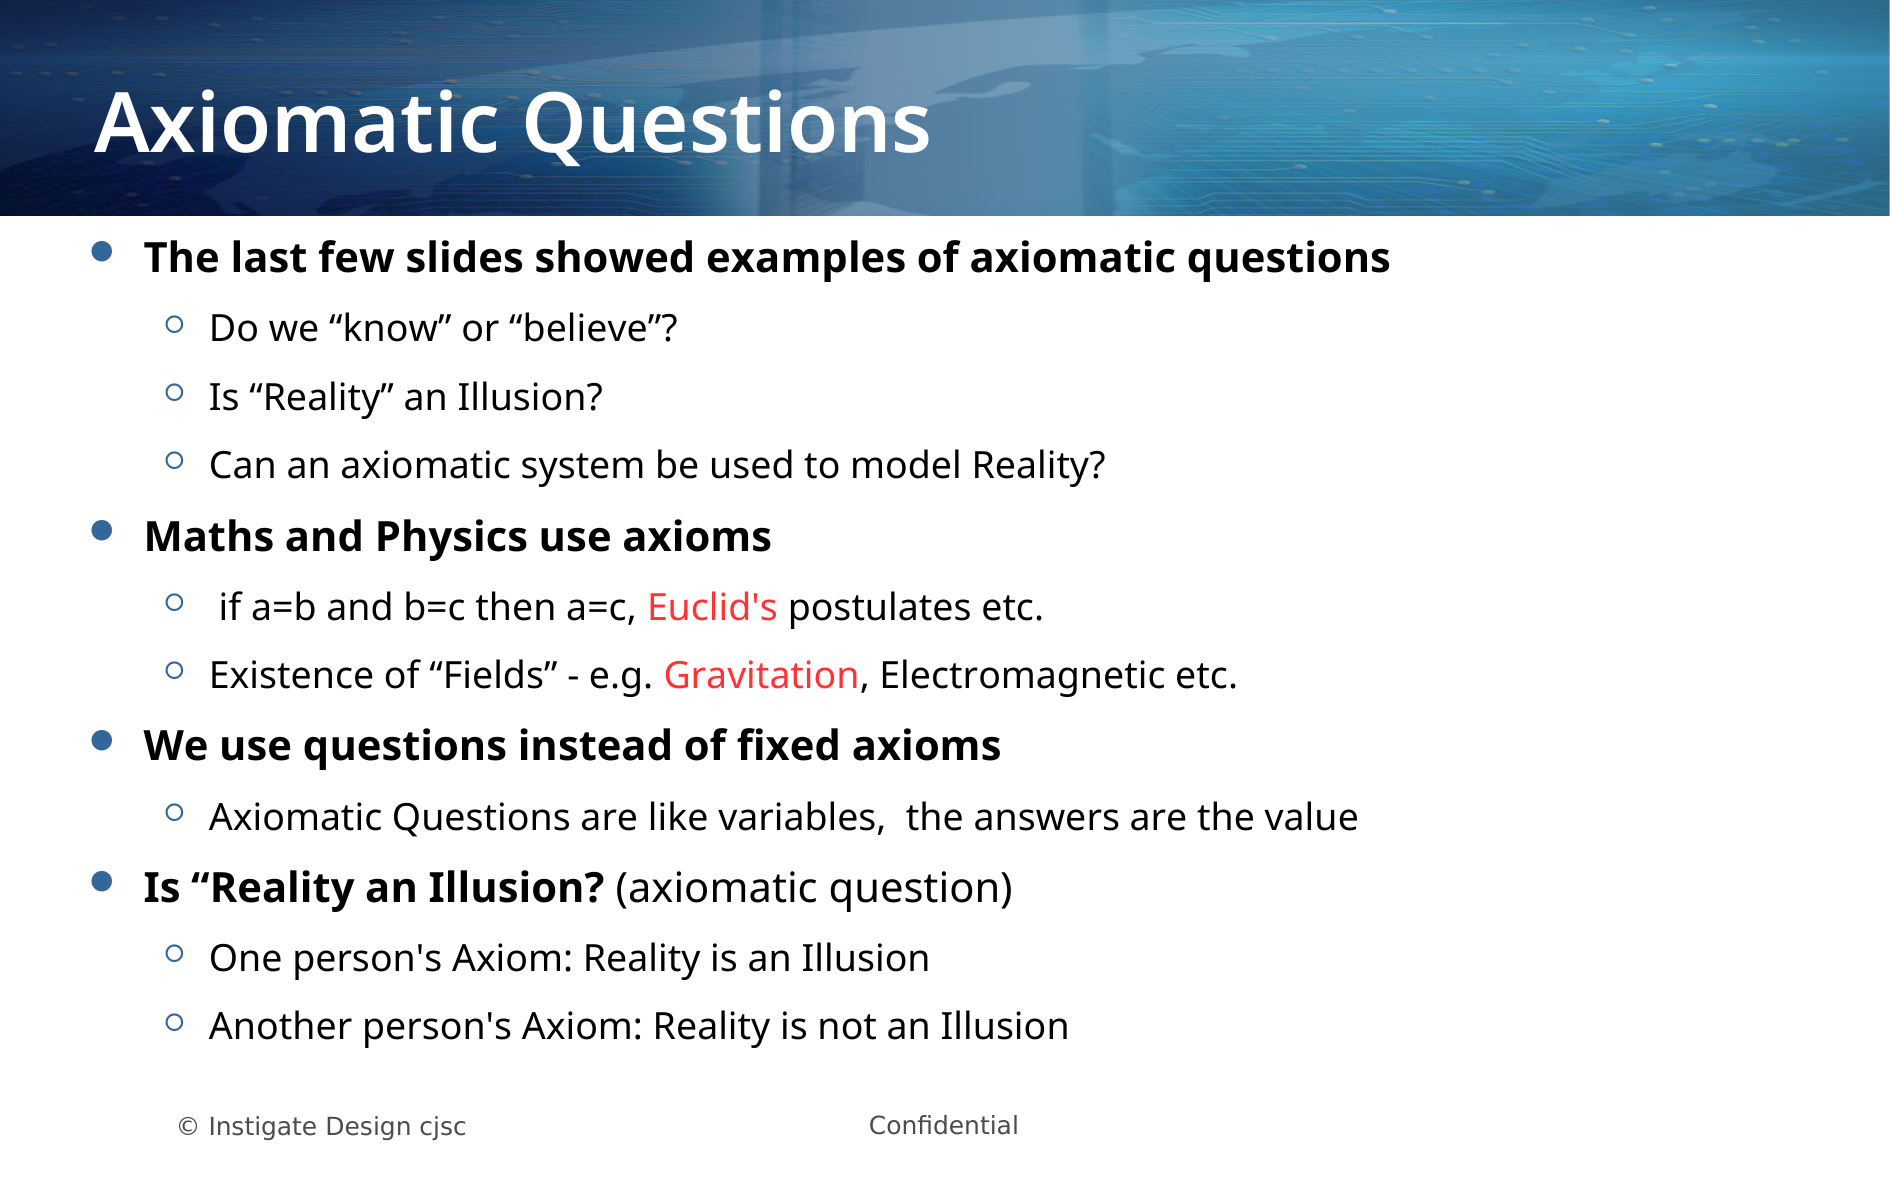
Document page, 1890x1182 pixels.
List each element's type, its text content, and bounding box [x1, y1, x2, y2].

title Axiomatic Questions [94, 35, 1793, 205]
list The last few slides showed examples of axiomatic questions Do we “know” or “believe”? Is “Reality” an Illusion? Can an axiomatic system be used to model Reality? Maths and Physics use axioms if a=b and b=c then a=c, Euclid's postulates etc. Existence of “Fields” - e.g. Gravitation, Electromagnetic etc. We use questions instead of fixed axioms Axiomatic Questions are like variables, the answers are the value Is “Reality an Illusion? (axiomatic question) One person's Axiom: Reality is an Illusion Another person's Axiom: Reality is not an Illusion [88, 228, 1788, 1053]
picture [0, 0, 1890, 216]
